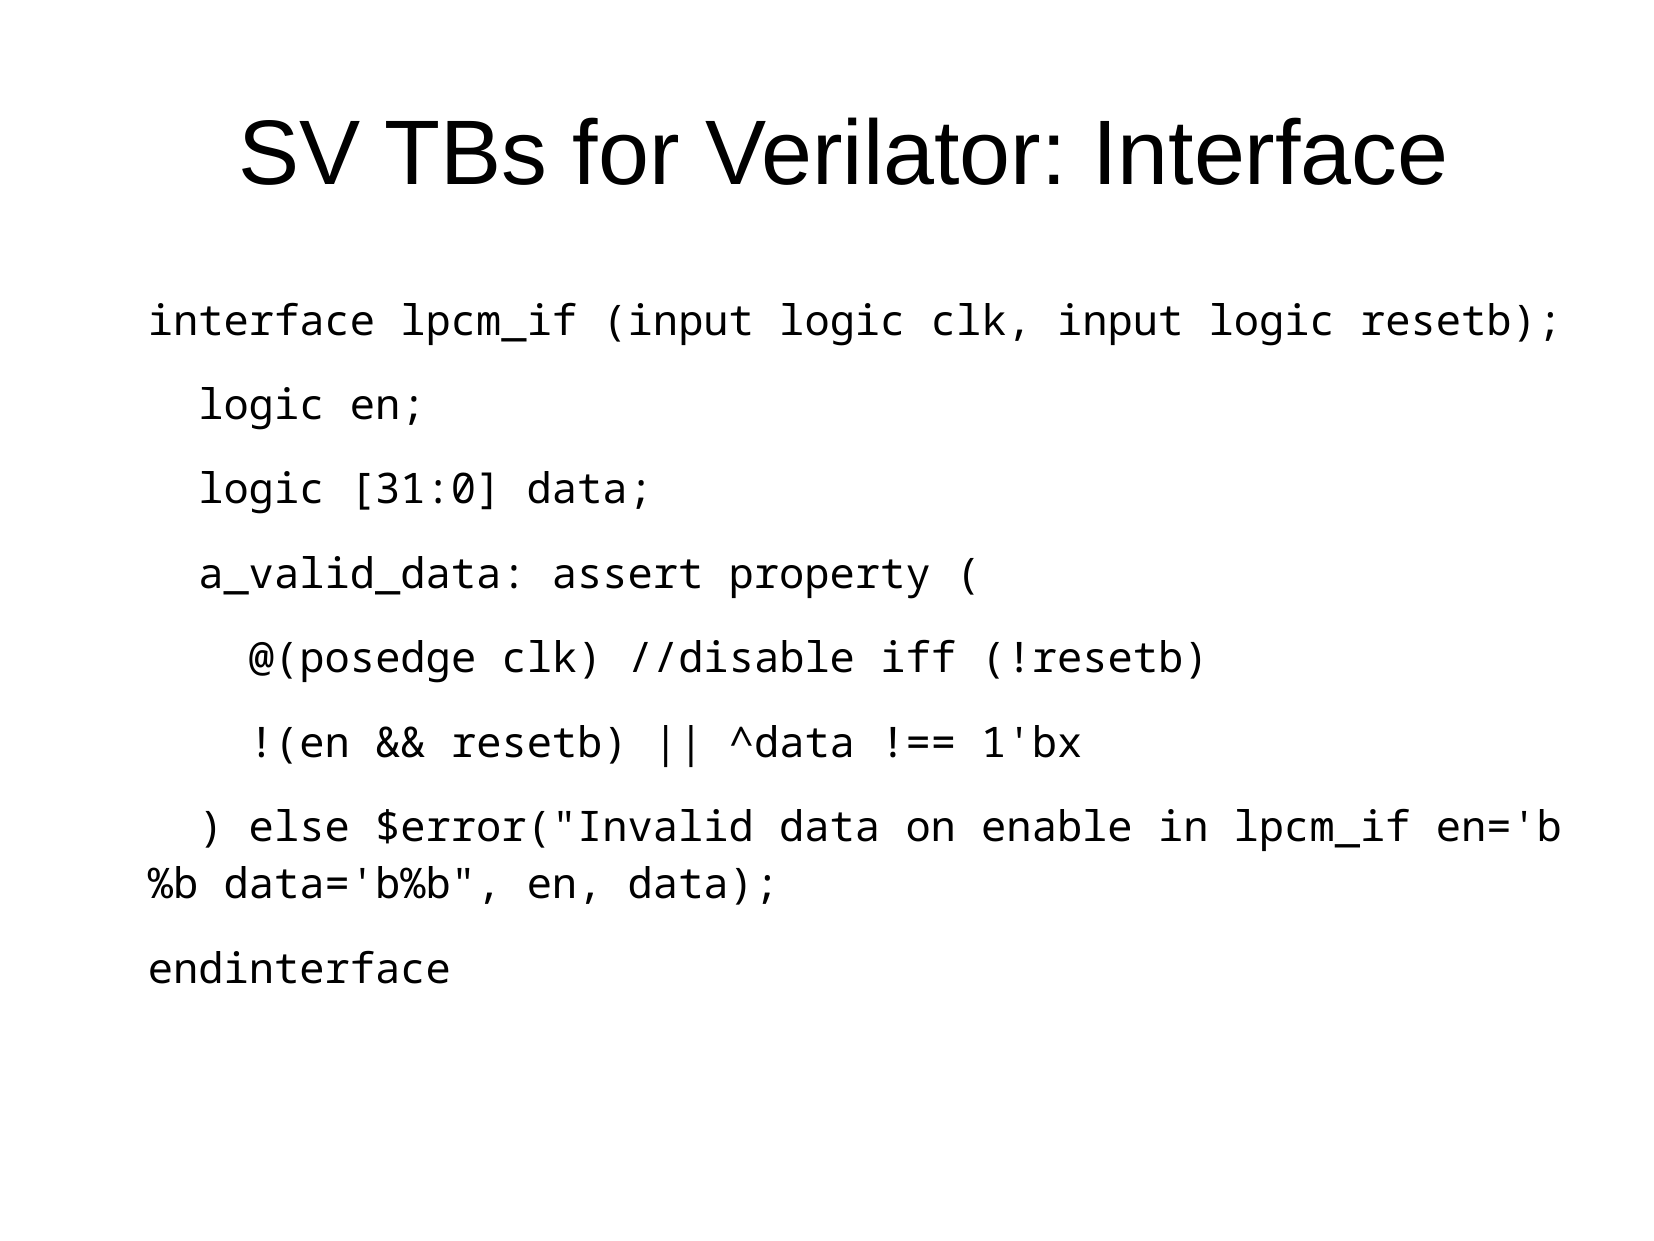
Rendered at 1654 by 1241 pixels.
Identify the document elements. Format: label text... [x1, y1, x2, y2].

list interface lpcm_if (input logic clk, input logic resetb); logic en; logic [31:0] data; a_valid_data: assert property ( @(posedge clk) //disable iff (!resetb) !(en && resetb) || ^data !== 1'bx ) else $error("Invalid data on enable in lpcm_if en='b%b data='b%b", en, data); endinterface [82, 290, 1571, 1010]
title SV TBs for Verilator: Interface [82, 49, 1571, 257]
